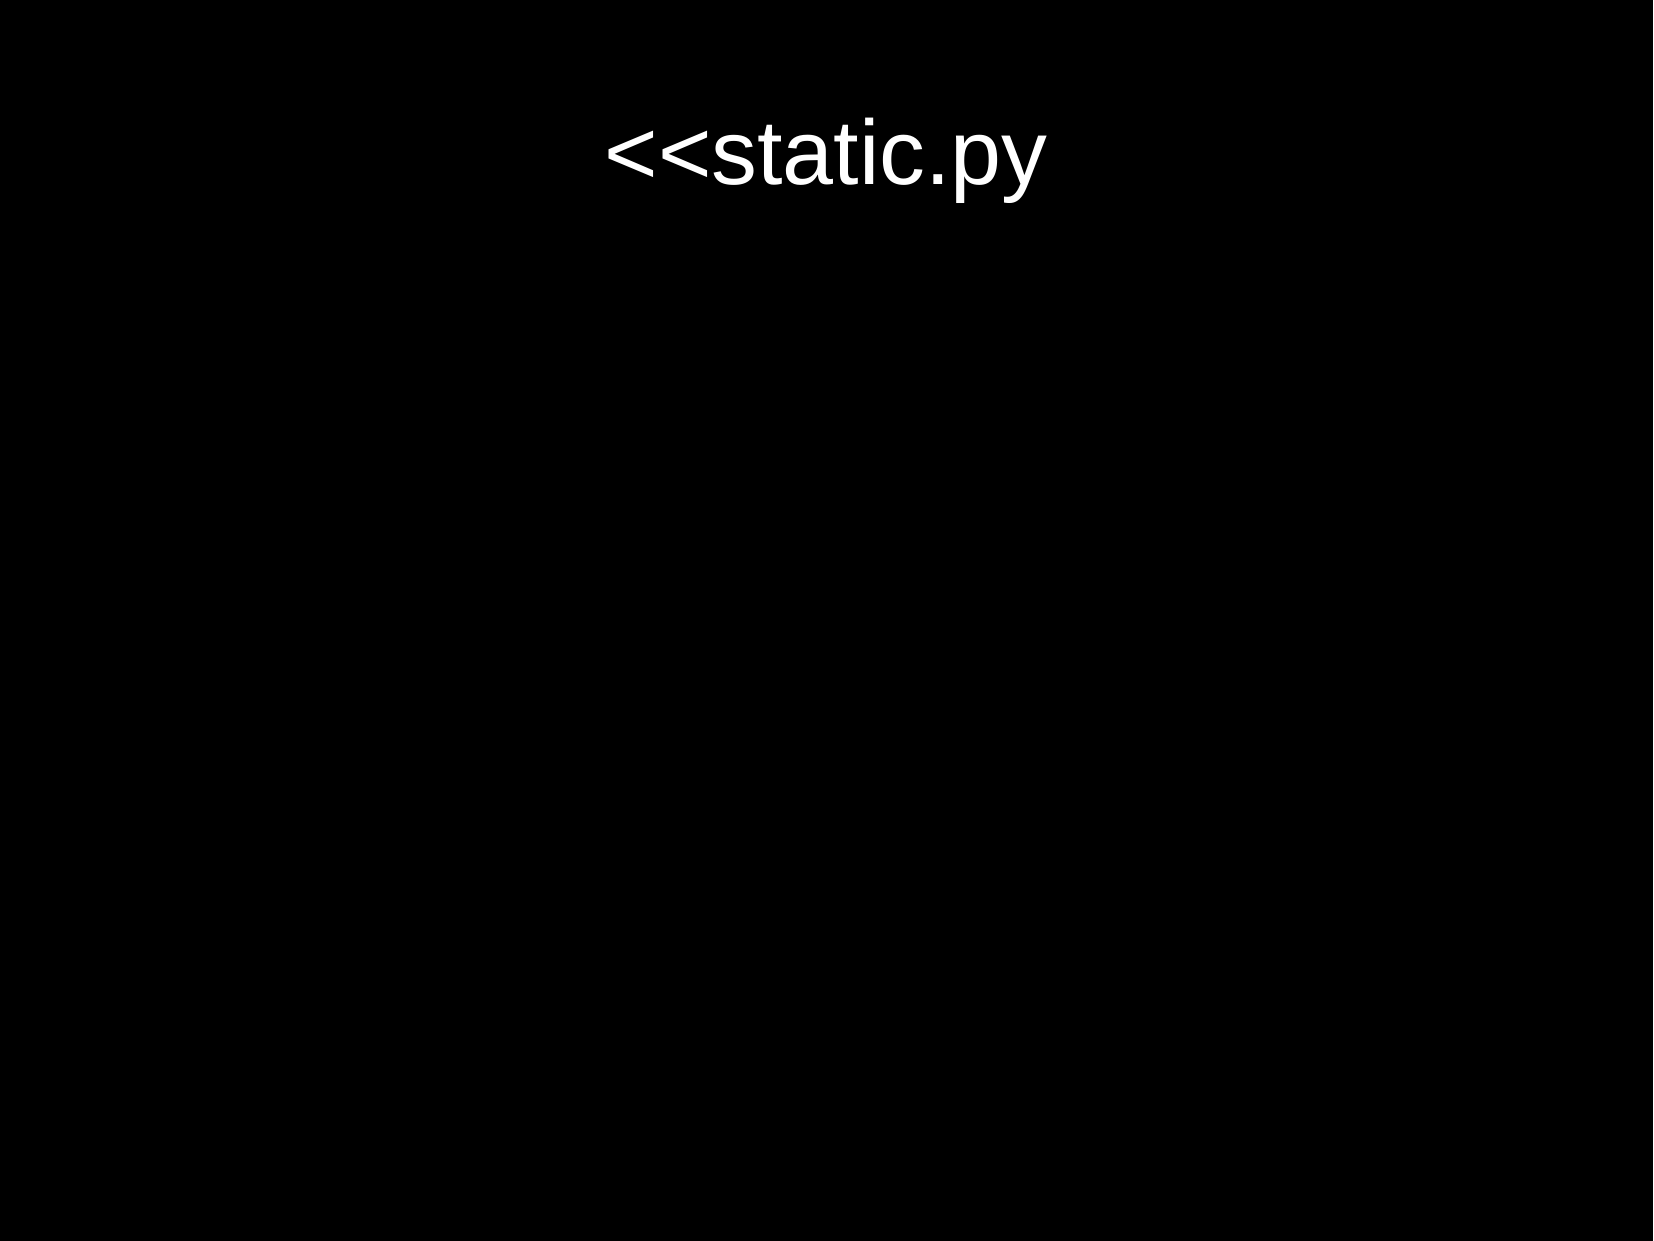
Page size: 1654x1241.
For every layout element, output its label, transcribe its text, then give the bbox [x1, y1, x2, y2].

title <<static.py [82, 56, 1571, 250]
